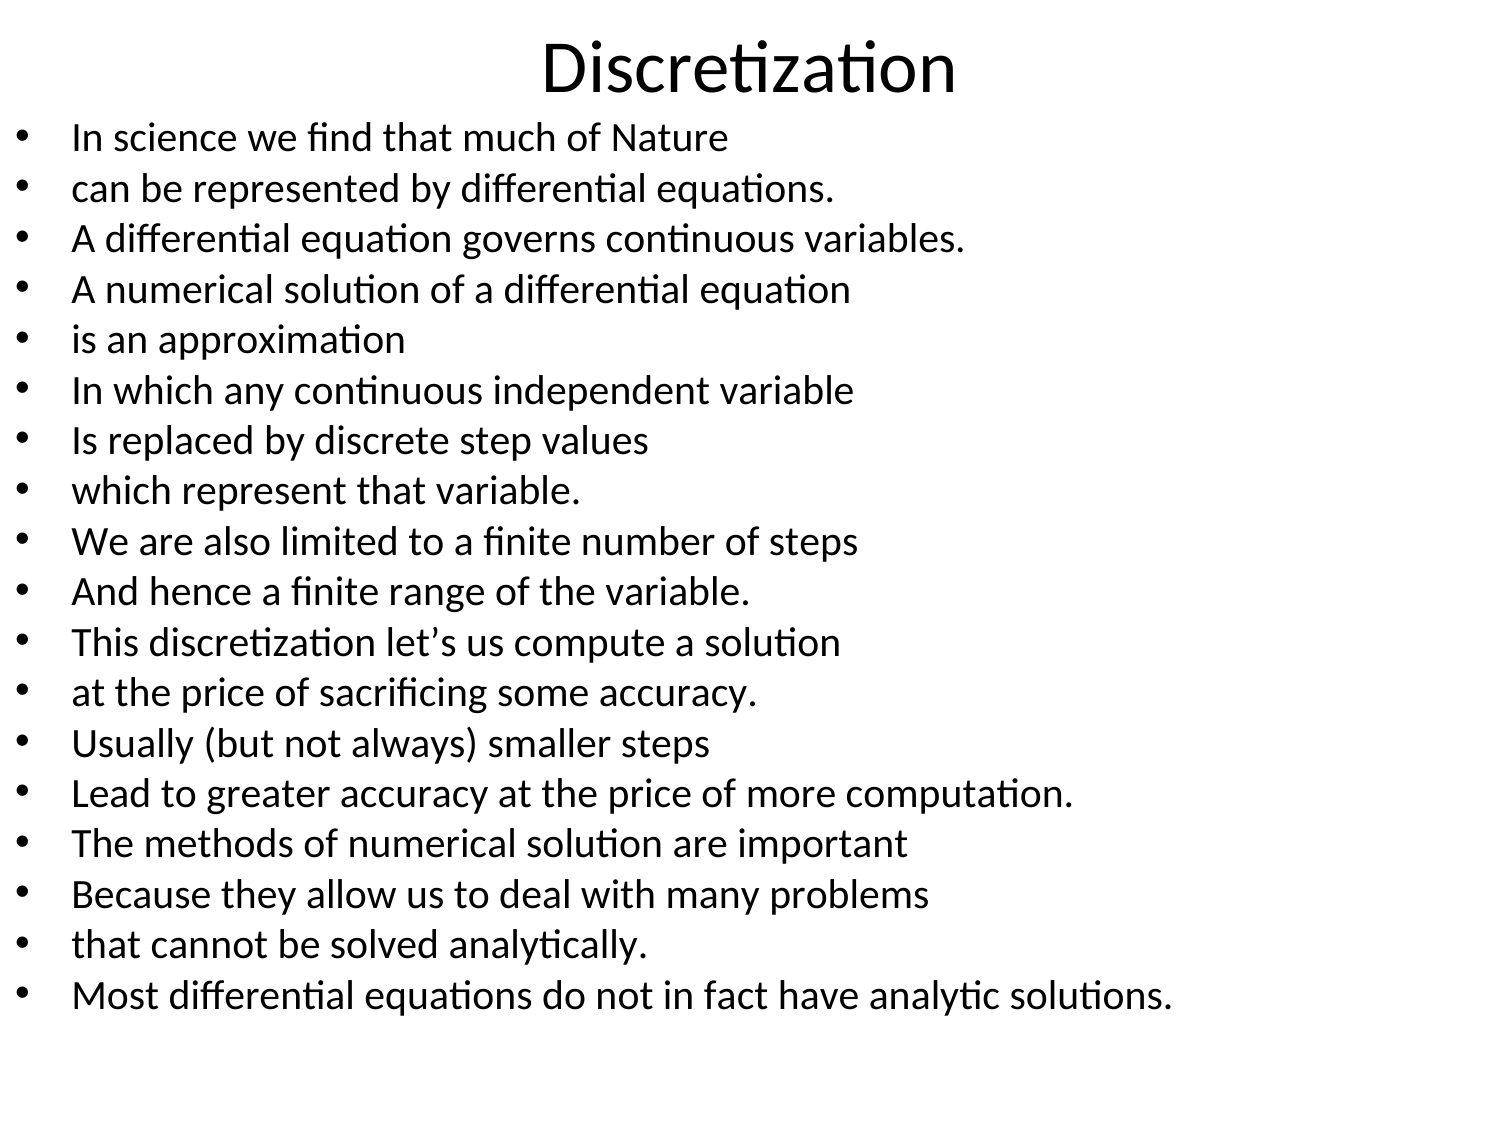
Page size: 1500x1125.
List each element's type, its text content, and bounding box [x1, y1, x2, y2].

title Discretization [75, 12, 1426, 112]
list In science we find that much of Nature can be represented by differential equations. A differential equation governs continuous variables. A numerical solution of a differential equation is an approximation In which any continuous independent variable Is replaced by discrete step values which represent that variable. We are also limited to a finite number of steps And hence a finite range of the variable. This discretization let’s us compute a solution at the price of sacrificing some accuracy. Usually (but not always) smaller steps Lead to greater accuracy at the price of more computation. The methods of numerical solution are important Because they allow us to deal with many problems that cannot be solved analytically. Most differential equations do not in fact have analytic solutions. [0, 112, 1500, 1125]
